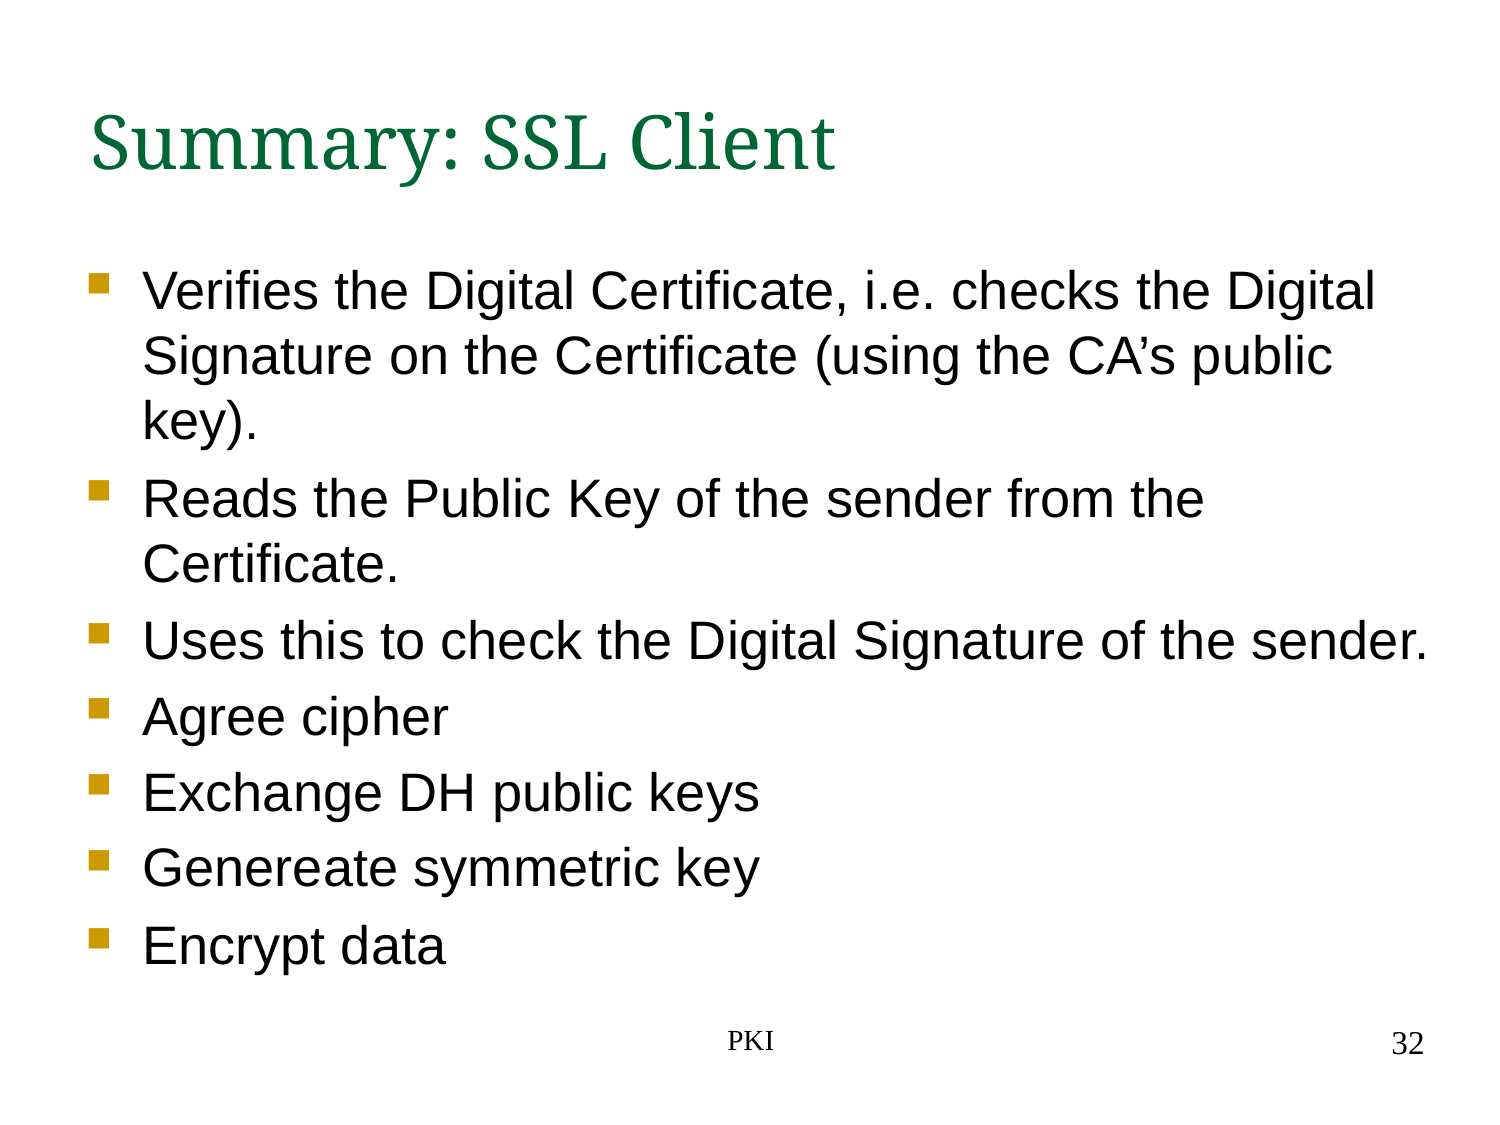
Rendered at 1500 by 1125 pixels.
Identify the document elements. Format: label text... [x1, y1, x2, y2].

title Summary: SSL Client [75, 45, 1425, 233]
list Verifies the Digital Certificate, i.e. checks the Digital Signature on the Certificate (using the CA’s public key). Reads the Public Key of the sender from the Certificate. Uses this to check the Digital Signature of the sender. Agree cipher Exchange DH public keys Genereate symmetric key Encrypt data [70, 248, 1465, 993]
